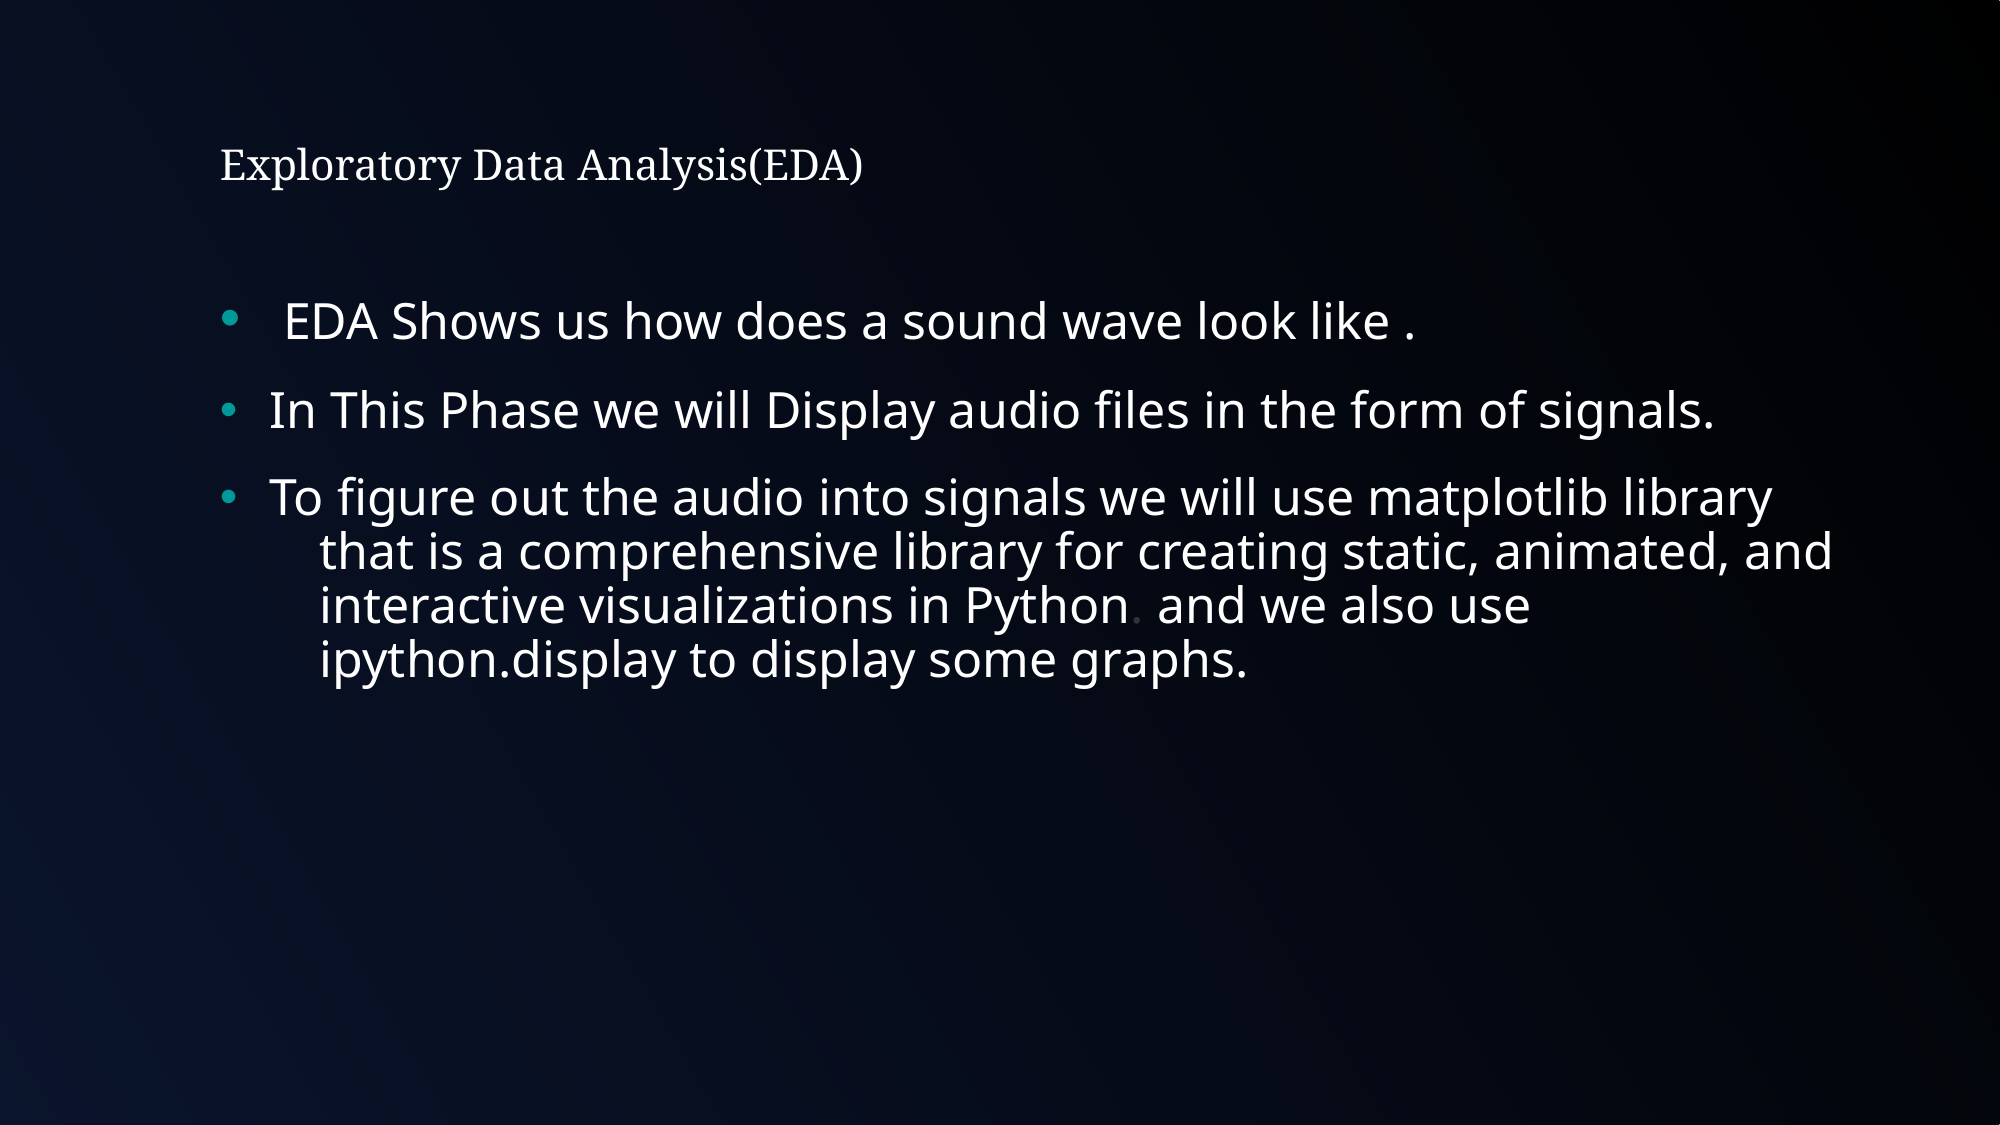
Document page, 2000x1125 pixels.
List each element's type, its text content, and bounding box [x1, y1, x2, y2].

title Exploratory Data Analysis(EDA) [199, 50, 1900, 251]
list EDA Shows us how does a sound wave look like . In This Phase we will Display audio files in the form of signals. To figure out the audio into signals we will use matplotlib library that is a comprehensive library for creating static, animated, and interactive visualizations in Python. and we also use ipython.display to display some graphs. [199, 279, 1900, 1012]
